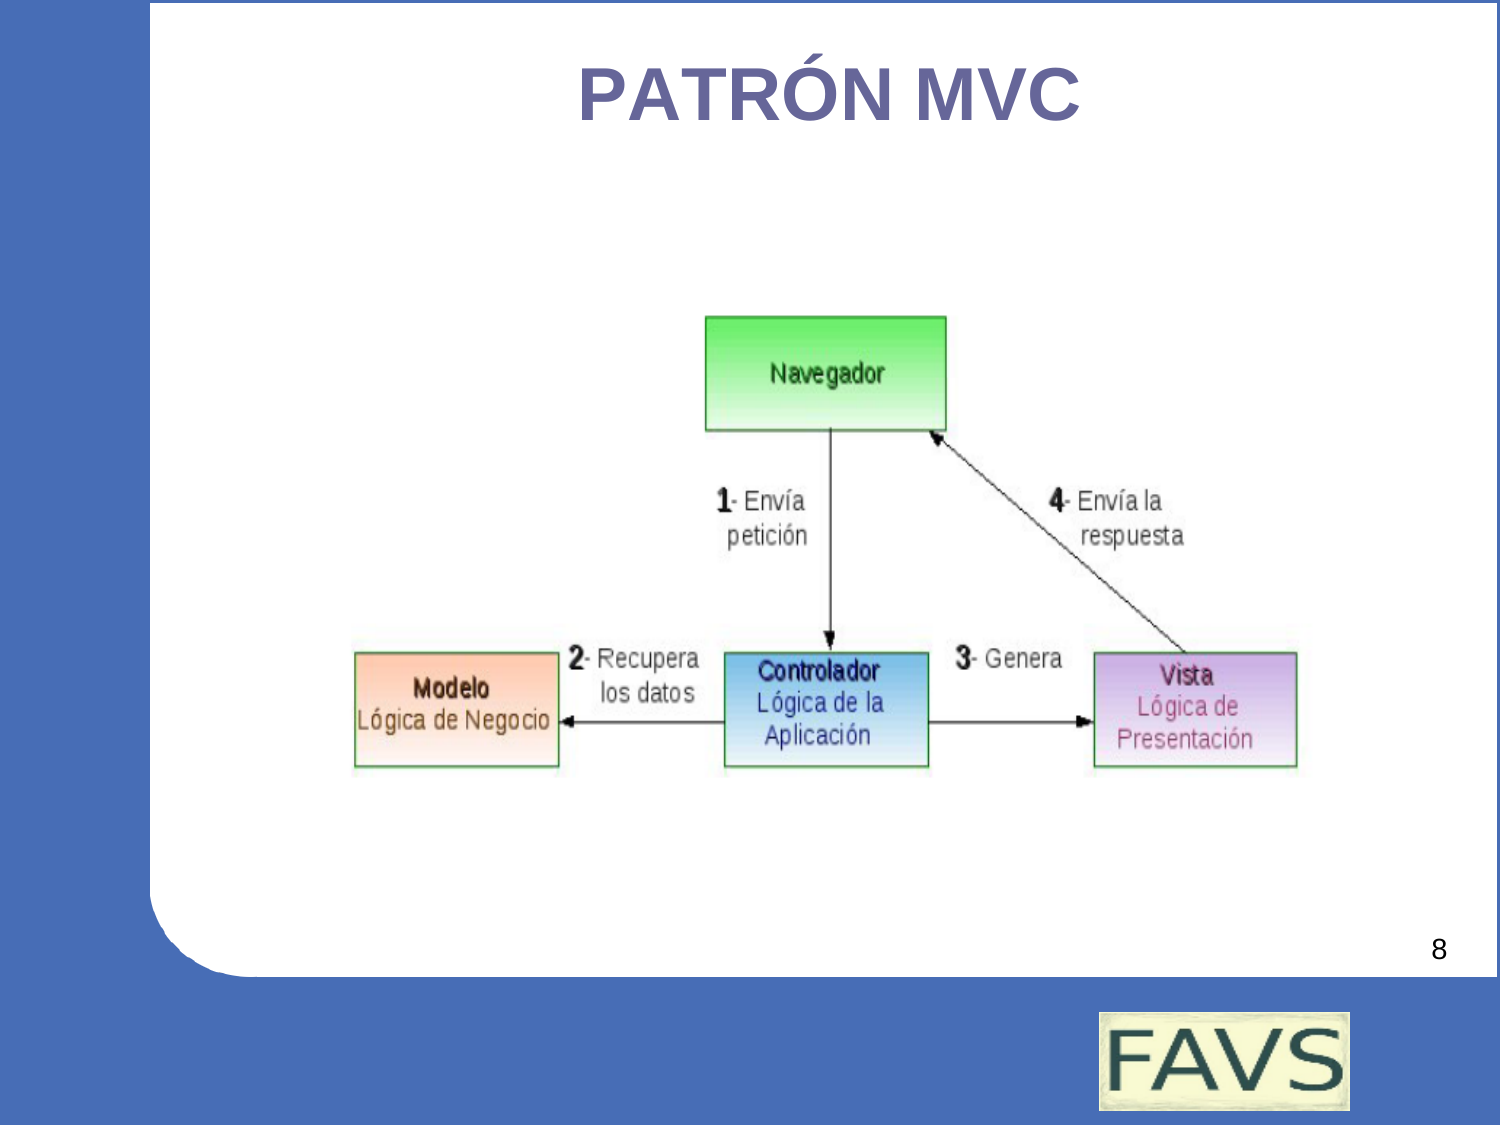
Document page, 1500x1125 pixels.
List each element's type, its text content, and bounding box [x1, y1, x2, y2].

picture [0, 0, 1500, 1125]
title PATRÓN MVC [212, 24, 1447, 164]
